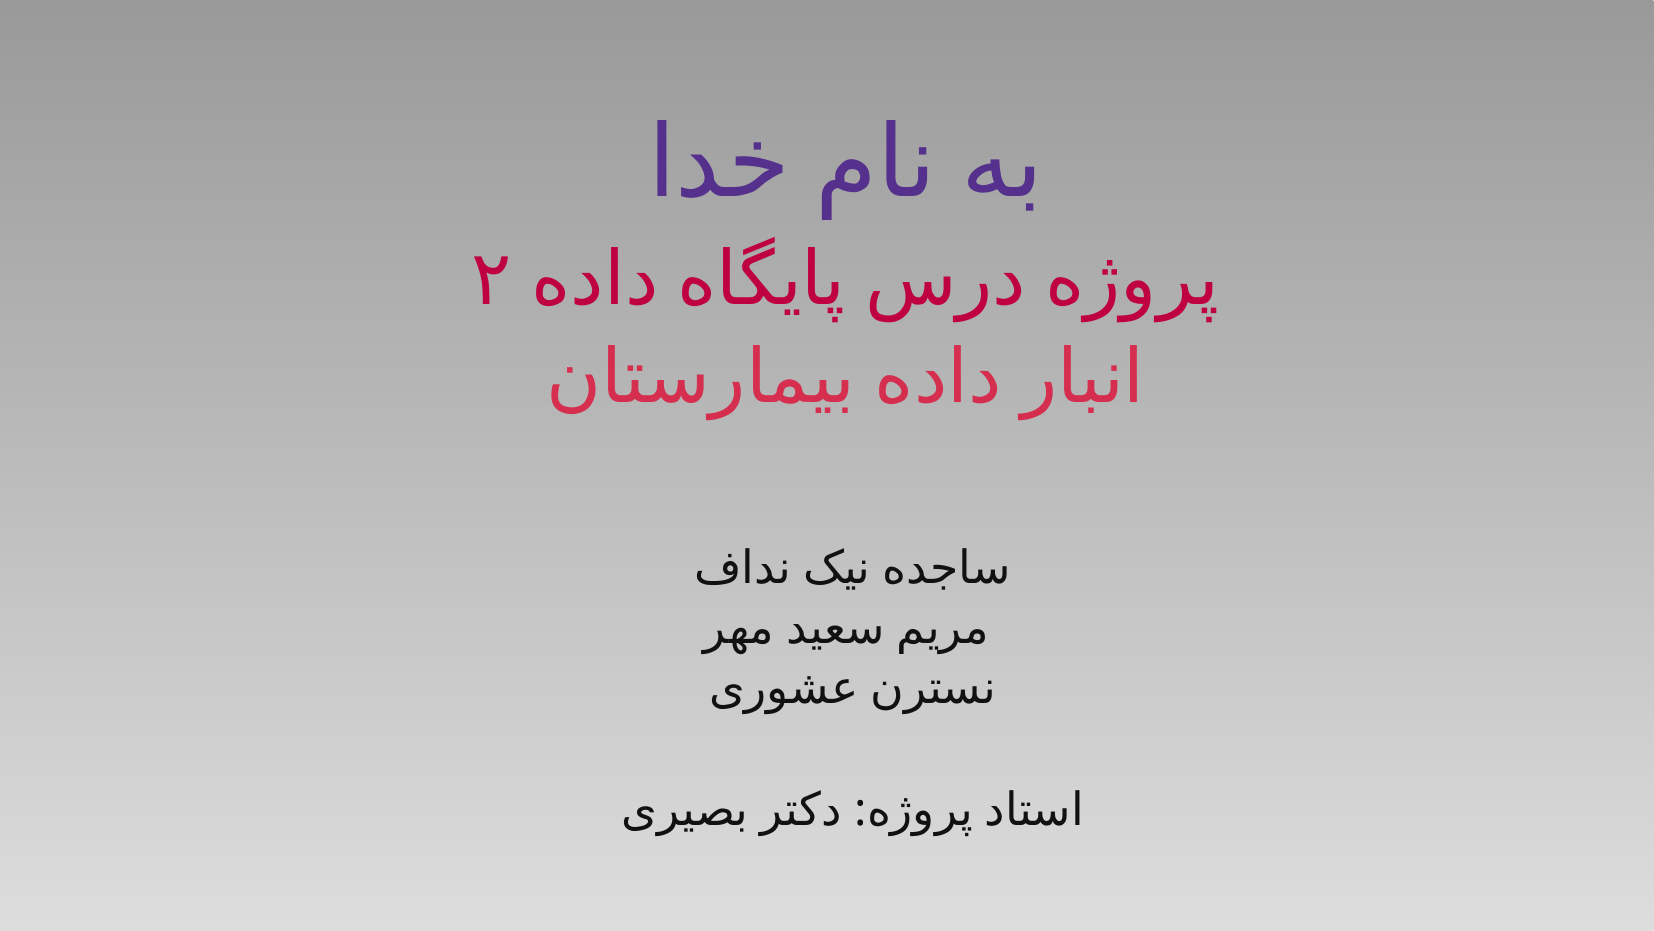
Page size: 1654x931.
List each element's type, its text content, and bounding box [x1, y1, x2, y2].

title به نام خدا پروژه درس پایگاه داده ۲ انبار داده بیمارستان [101, 75, 1591, 466]
subtitle ساجده نیک نداف مریم سعید مهر نسترن عشوری استاد پروژه: دکتر بصیری [525, 487, 1181, 901]
